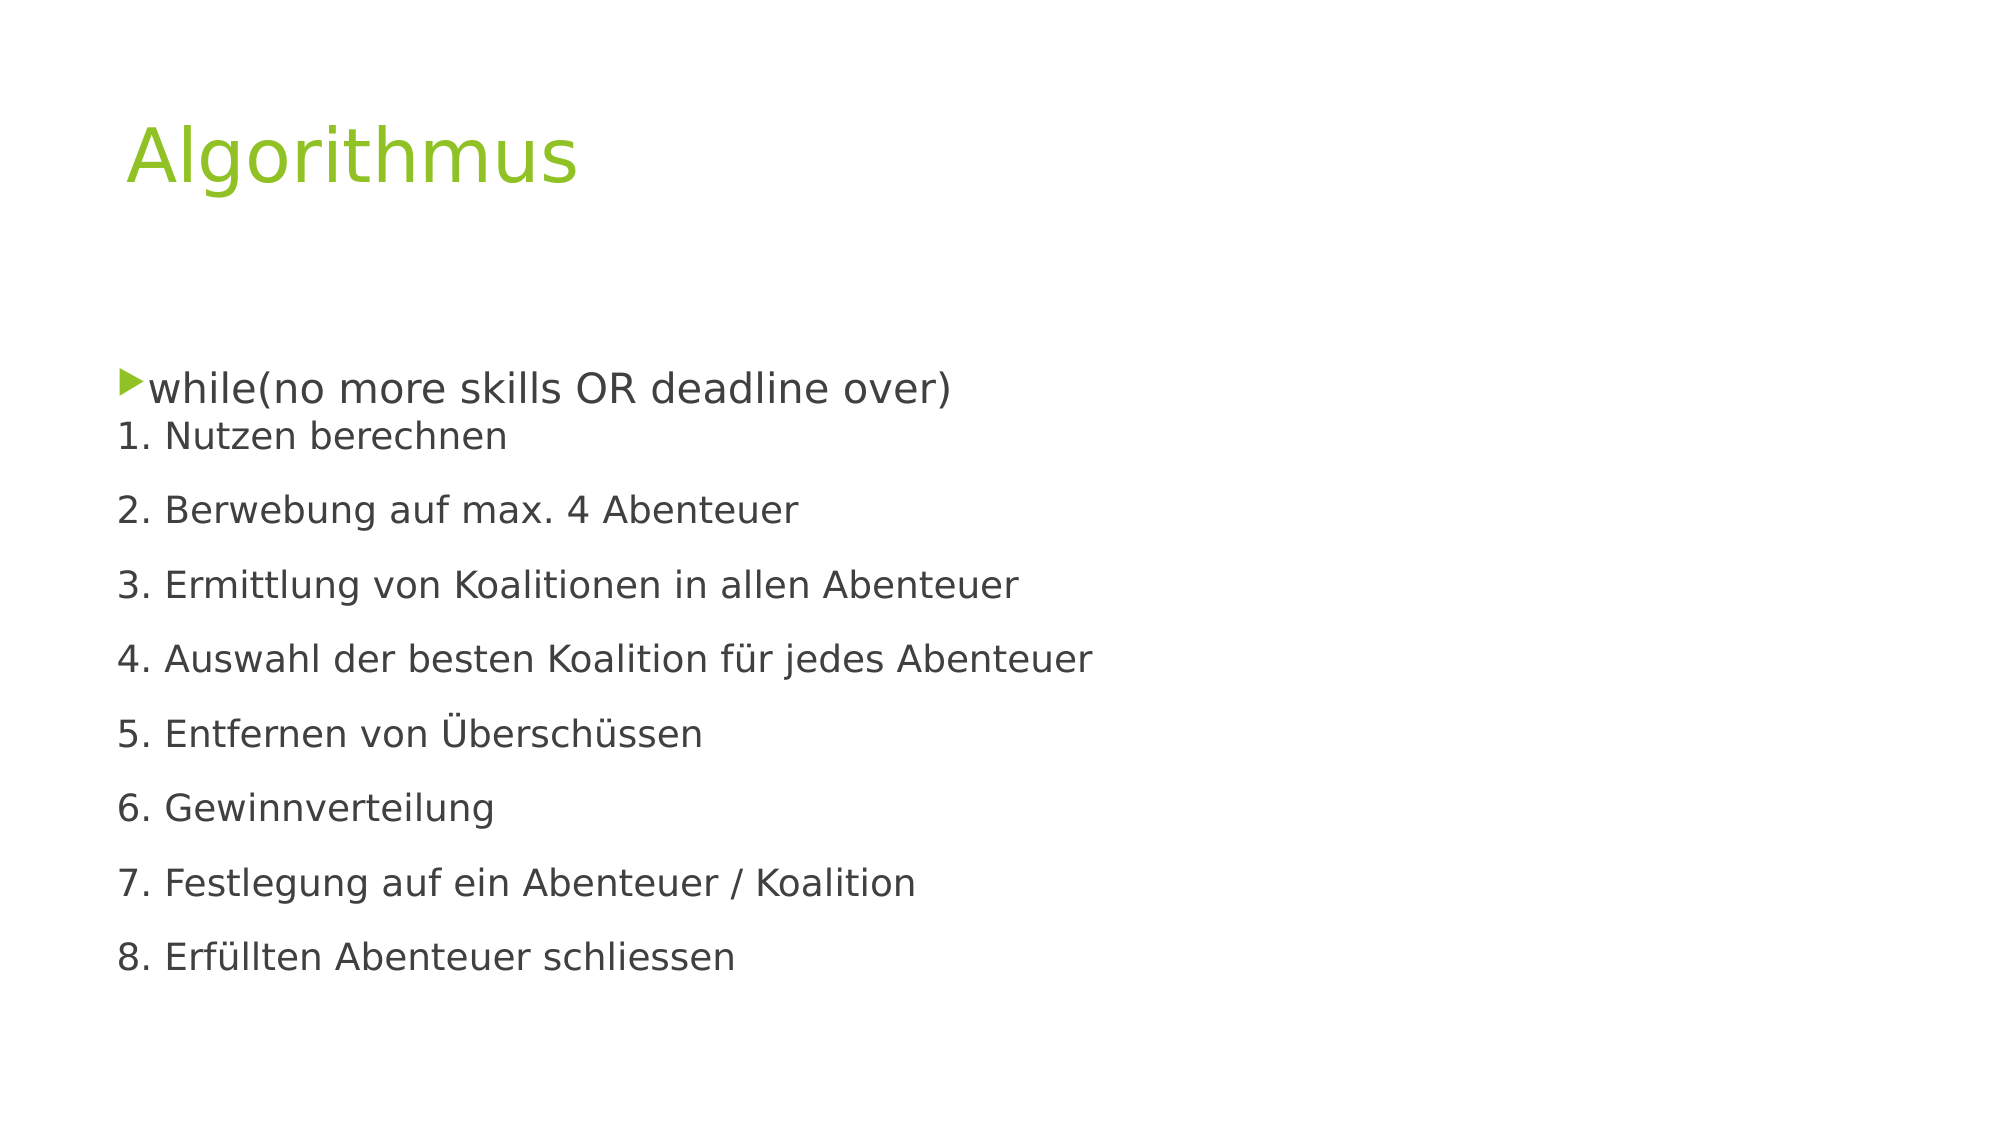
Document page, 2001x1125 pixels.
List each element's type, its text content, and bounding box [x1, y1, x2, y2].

list while(no more skills OR deadline over) 1. Nutzen berechnen 2. Berwebung auf max. 4 Abenteuer 3. Ermittlung von Koalitionen in allen Abenteuer 4. Auswahl der besten Koalition für jedes Abenteuer 5. Entfernen von Überschüssen 6. Gewinnverteilung 7. Festlegung auf ein Abenteuer / Koalition 8. Erfüllten Abenteuer schliessen [101, 354, 1512, 991]
title Algorithmus [111, 99, 1522, 317]
